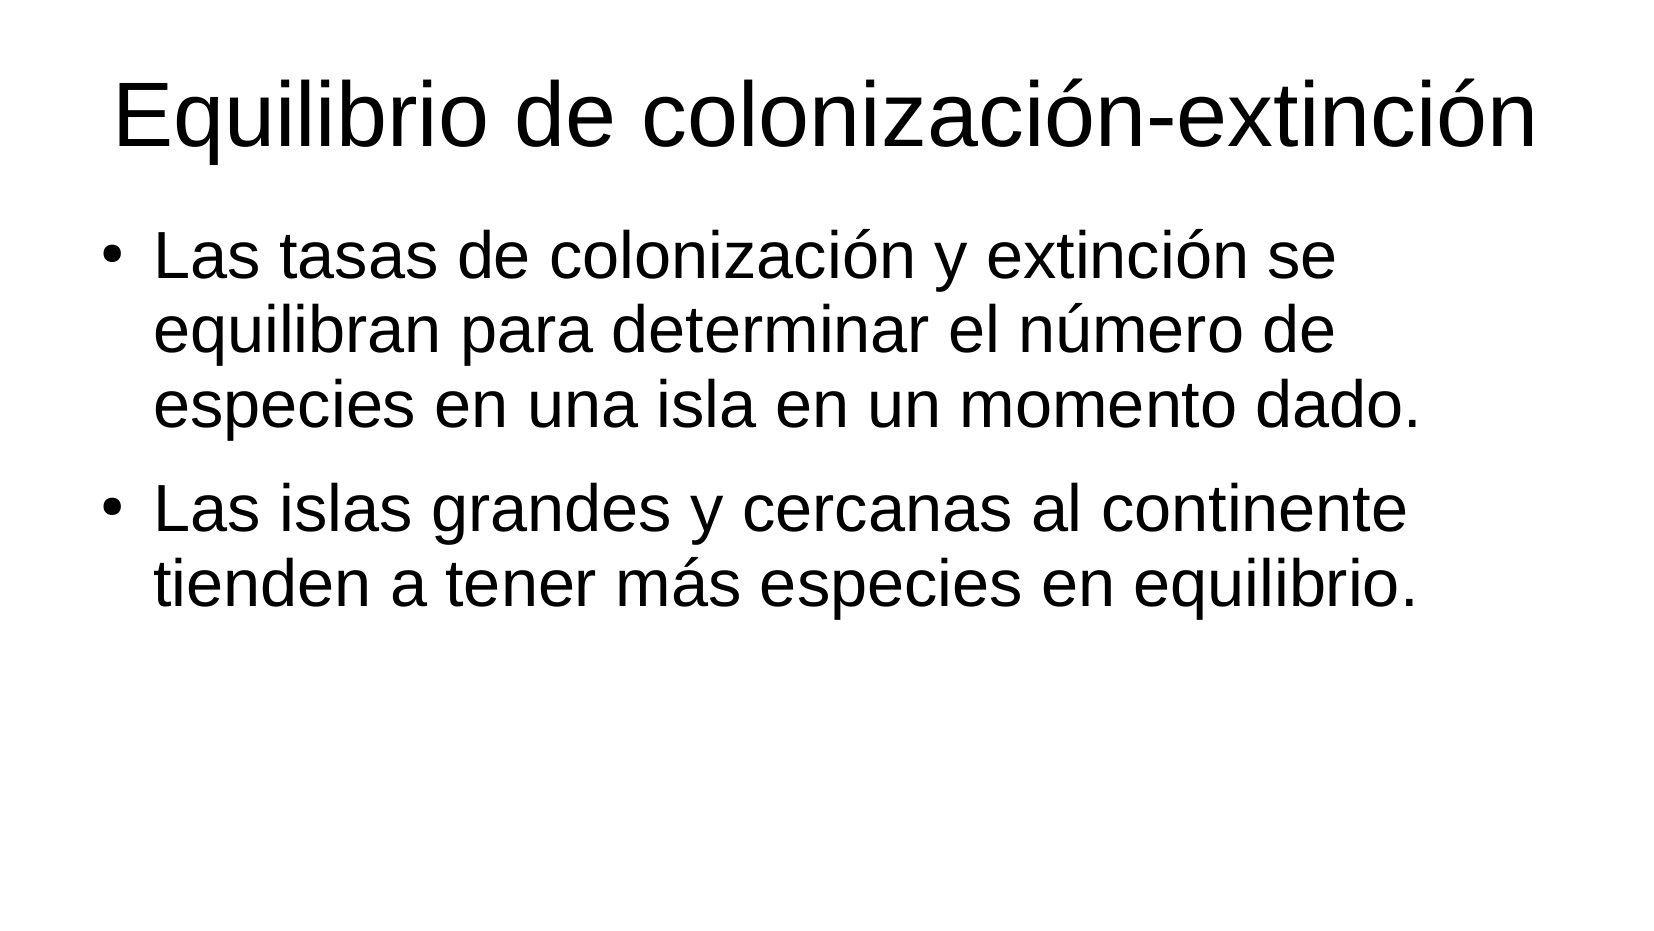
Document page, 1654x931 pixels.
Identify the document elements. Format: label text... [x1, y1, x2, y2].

title Equilibrio de colonización-extinción [82, 37, 1571, 193]
list Las tasas de colonización y extinción se equilibran para determinar el número de especies en una isla en un momento dado. Las islas grandes y cercanas al continente tienden a tener más especies en equilibrio. [82, 217, 1571, 758]
